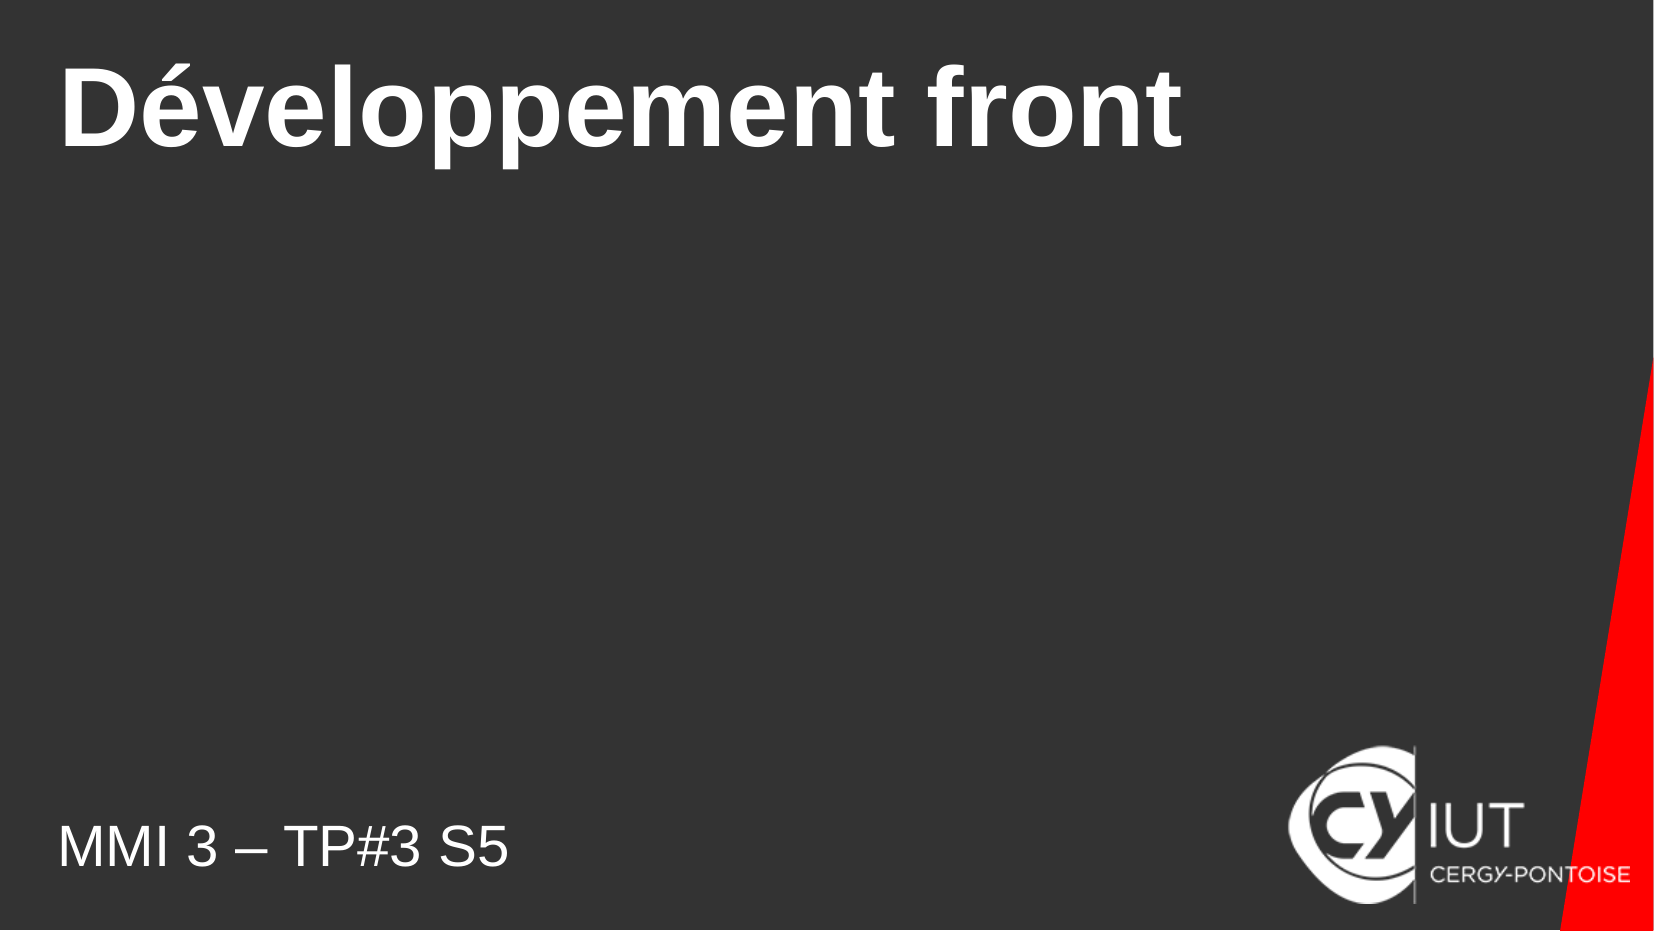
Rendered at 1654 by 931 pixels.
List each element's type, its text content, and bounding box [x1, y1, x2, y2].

picture [1284, 744, 1630, 904]
text_box [1560, 356, 1654, 931]
text_box MMI 3 – TP#3 S5 [42, 805, 1096, 931]
text_box Développement front [43, 37, 1532, 226]
